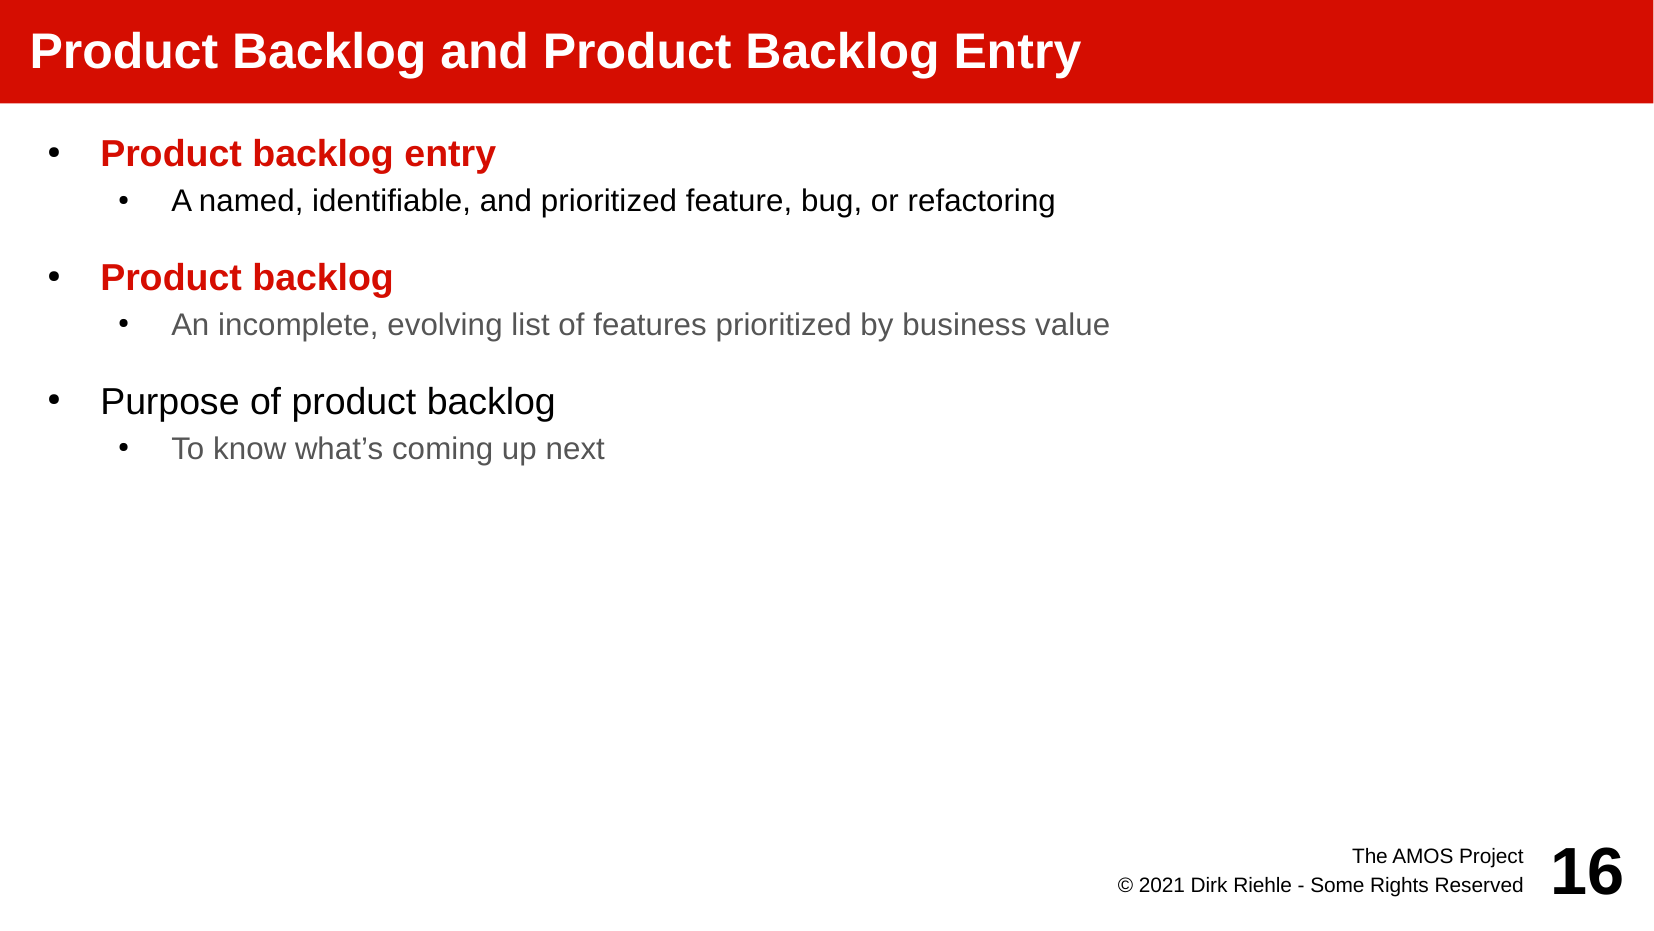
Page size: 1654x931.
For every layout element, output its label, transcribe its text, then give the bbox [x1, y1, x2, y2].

title Product Backlog and Product Backlog Entry [0, 0, 1654, 104]
list Product backlog entry A named, identifiable, and prioritized feature, bug, or refactoring Product backlog An incomplete, evolving list of features prioritized by business value Purpose of product backlog To know what’s coming up next [29, 132, 1625, 813]
